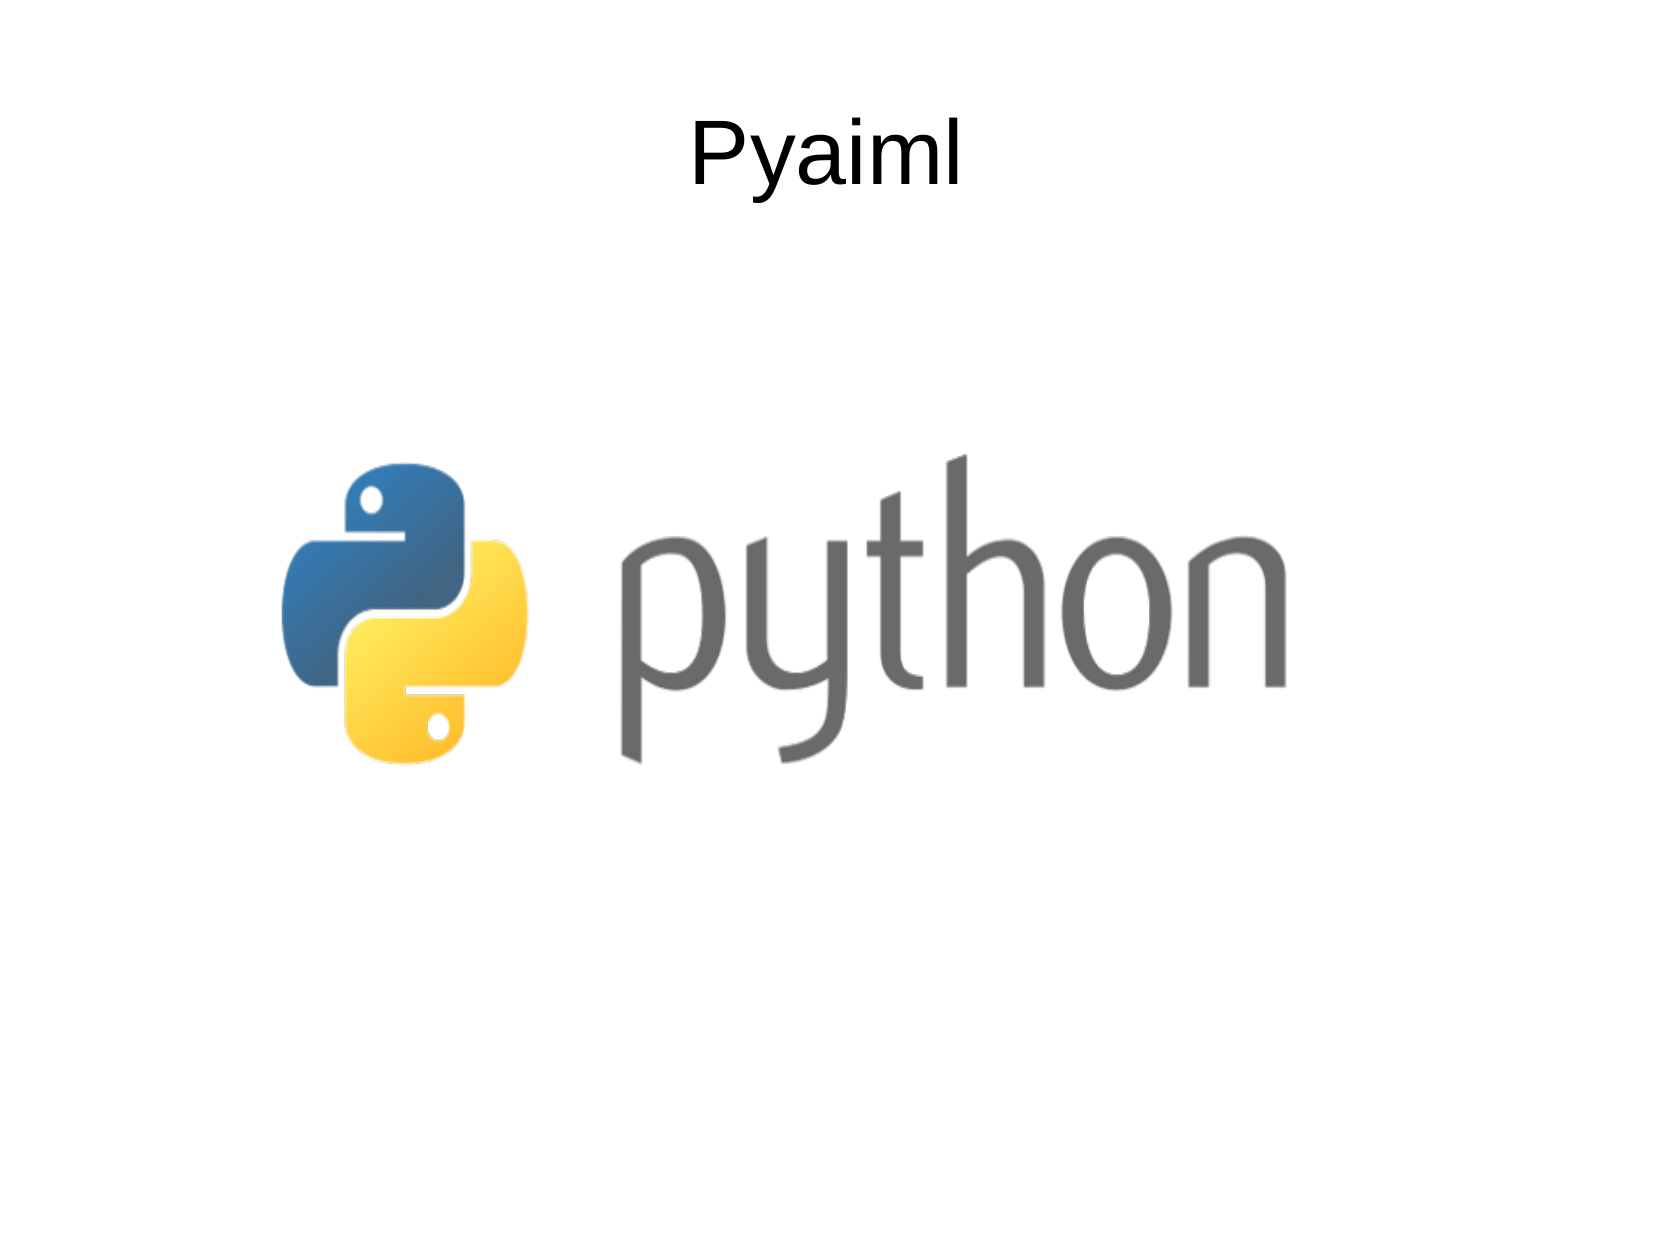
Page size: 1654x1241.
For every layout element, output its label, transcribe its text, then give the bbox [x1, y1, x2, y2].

title Pyaiml [82, 49, 1571, 257]
picture [248, 290, 1331, 993]
